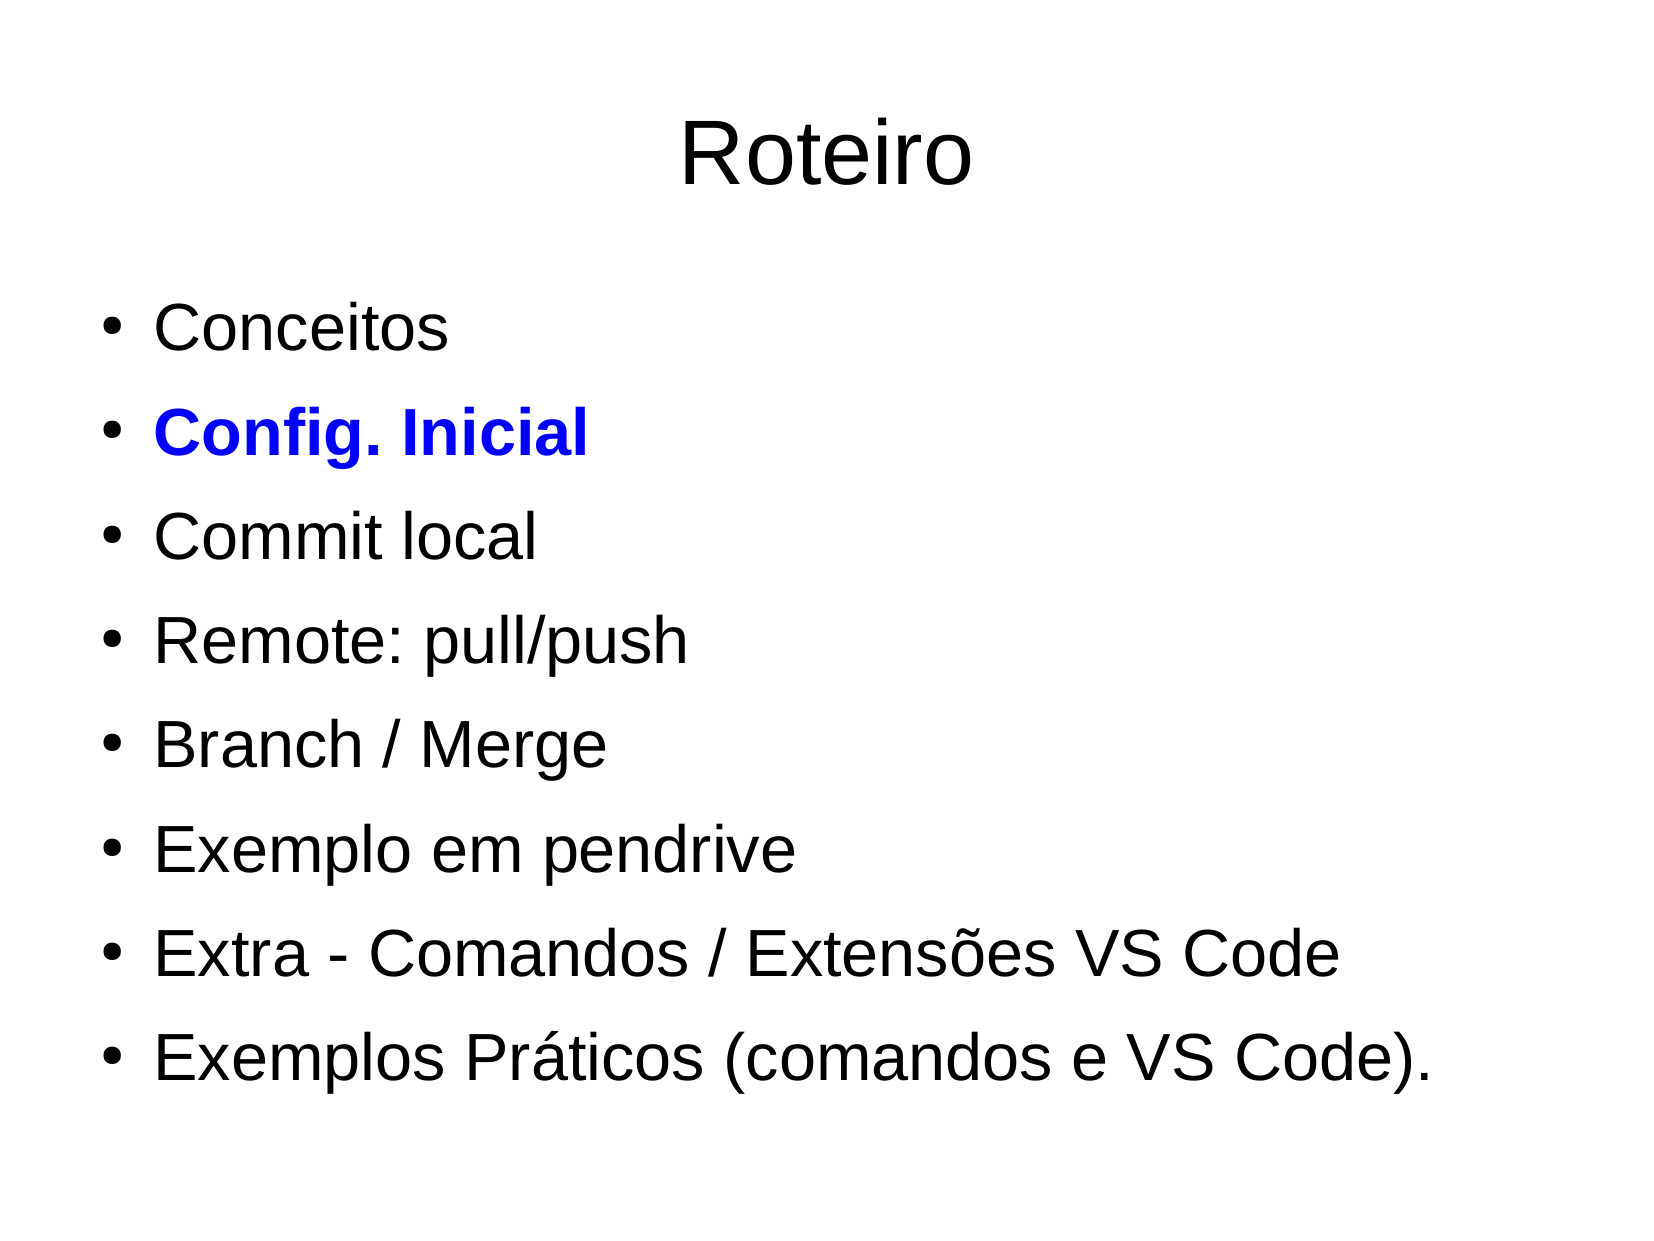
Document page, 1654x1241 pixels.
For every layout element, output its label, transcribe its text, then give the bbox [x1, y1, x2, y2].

title Roteiro [82, 49, 1571, 257]
list Conceitos Config. Inicial Commit local Remote: pull/push Branch / Merge Exemplo em pendrive Extra - Comandos / Extensões VS Code Exemplos Práticos (comandos e VS Code). [82, 290, 1571, 1170]
